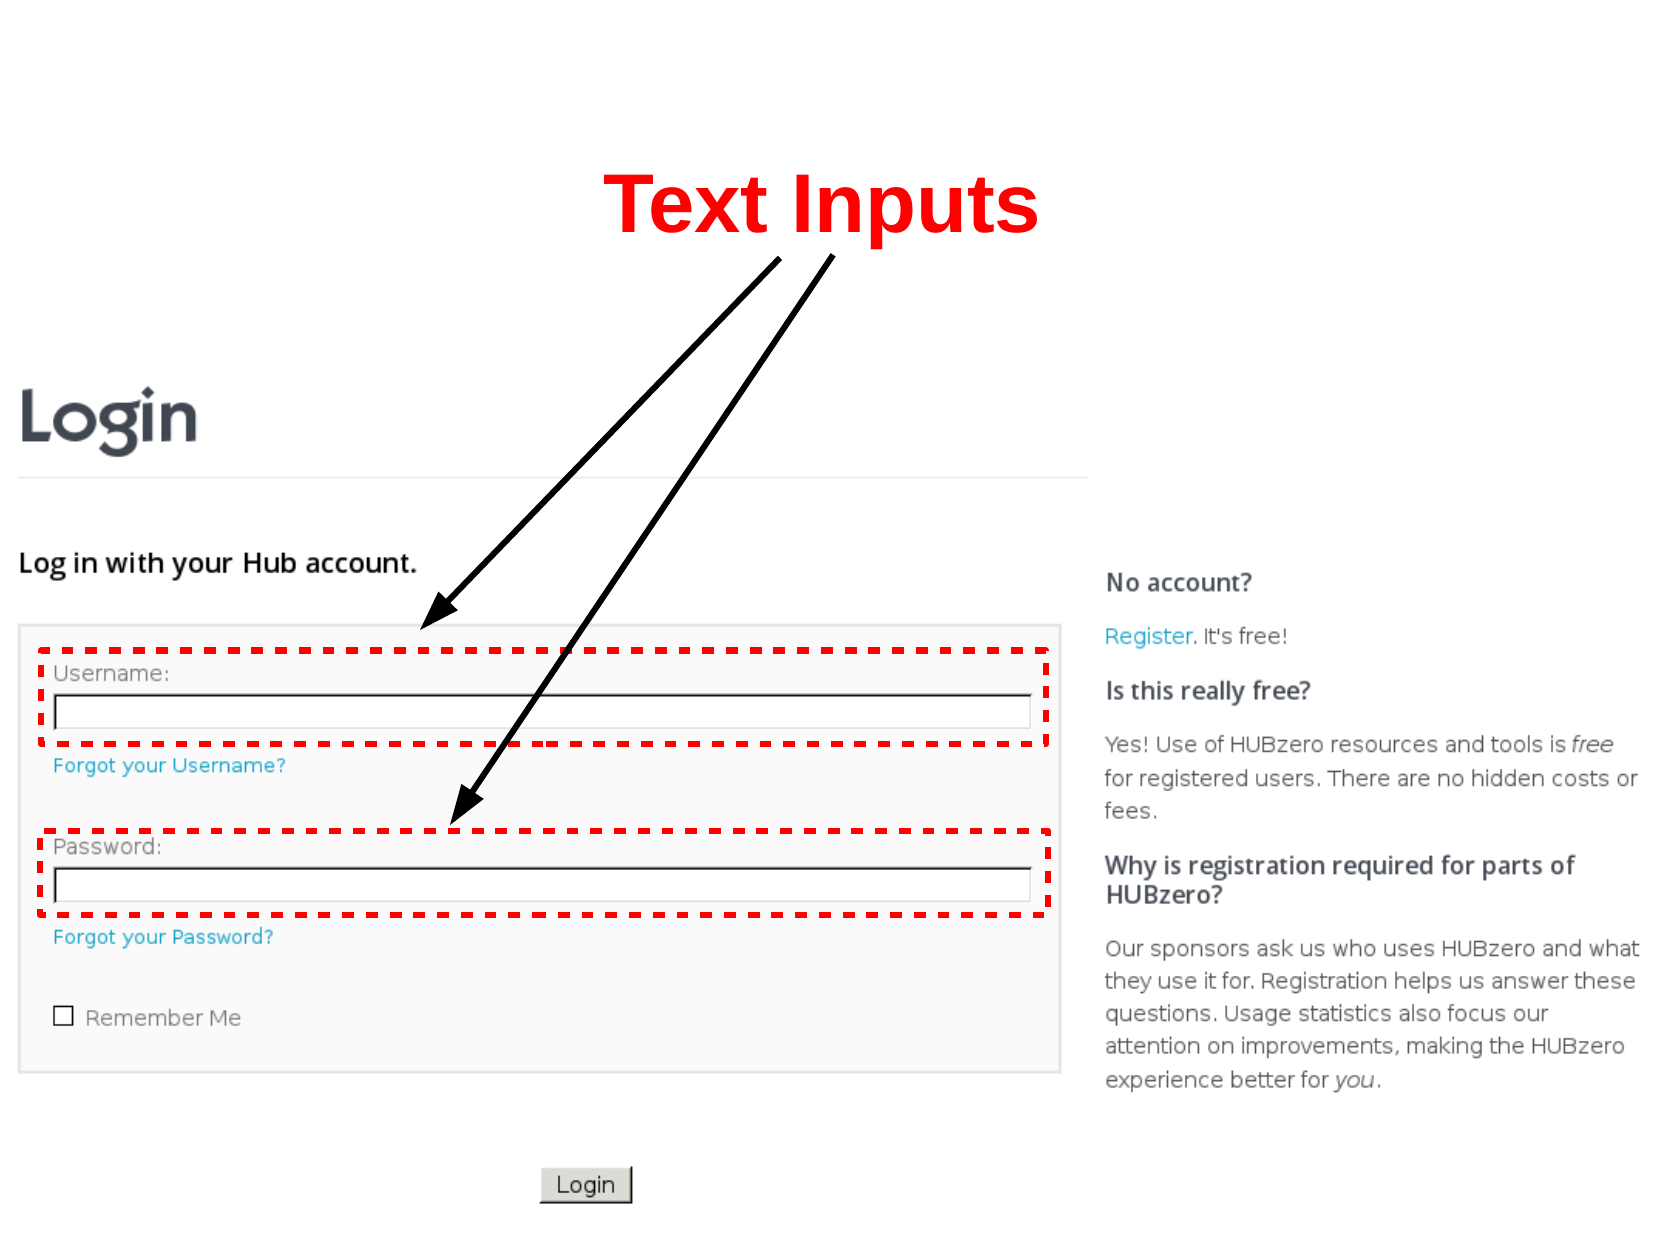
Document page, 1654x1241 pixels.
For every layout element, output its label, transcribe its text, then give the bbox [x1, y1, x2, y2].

text_box Text Inputs [589, 150, 1057, 259]
picture [1, 369, 1654, 1227]
